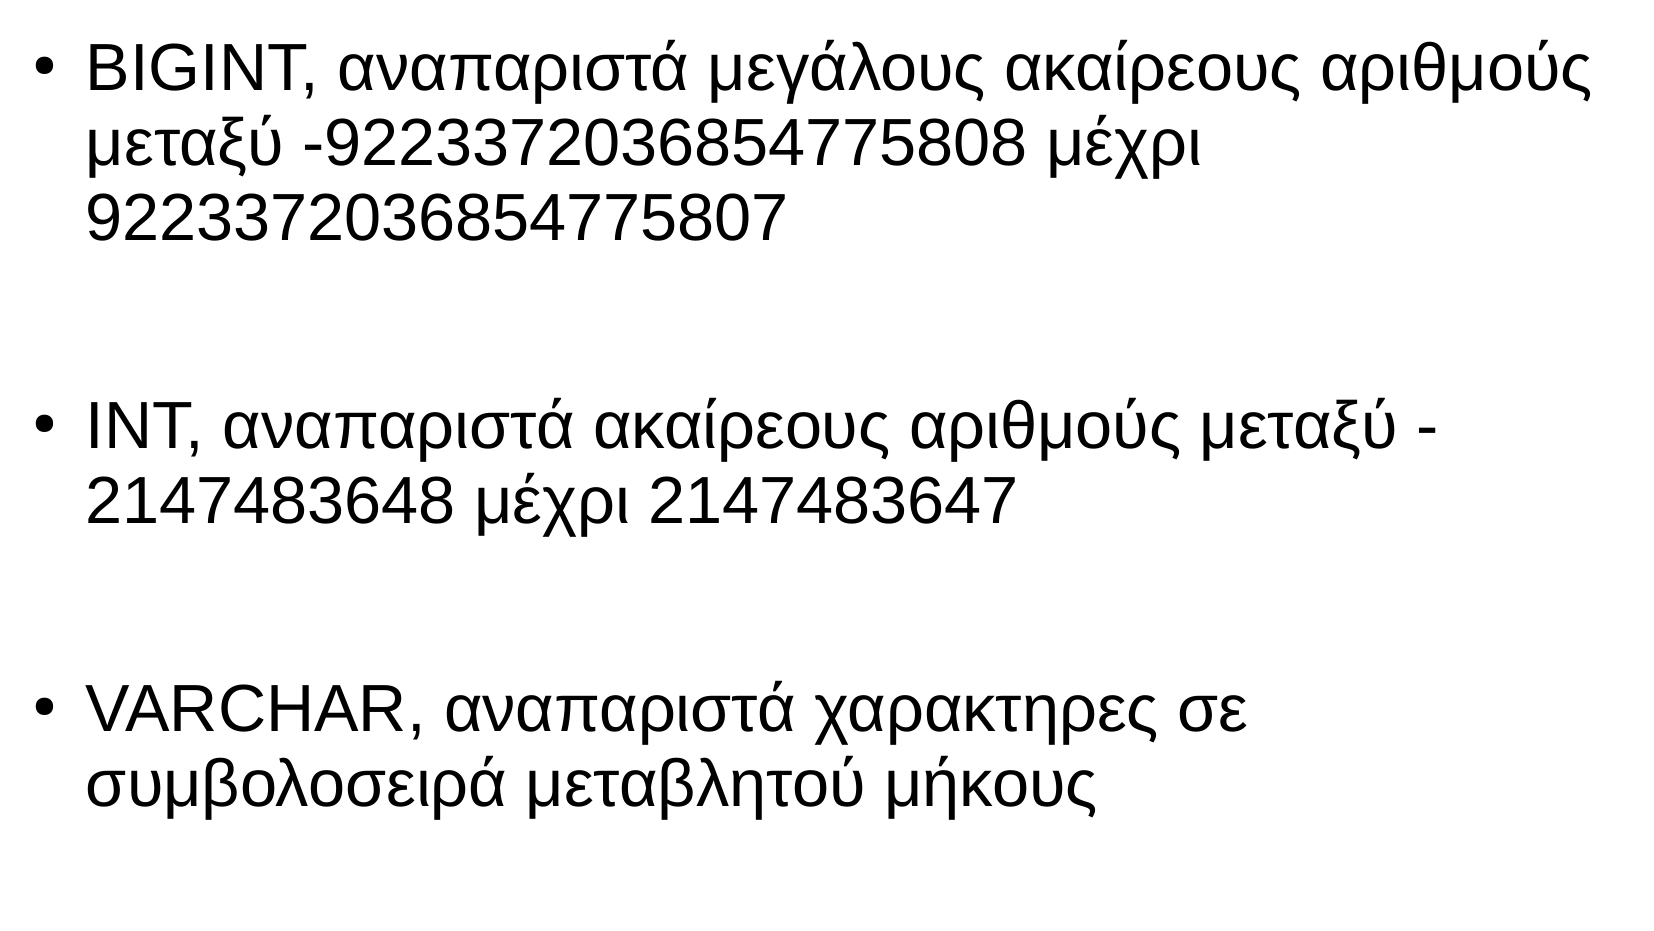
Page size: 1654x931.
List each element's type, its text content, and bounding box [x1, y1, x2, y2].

list BIGINT, αναπαριστά μεγάλους ακαίρεους αριθμούς μεταξύ -9223372036854775808 μέχρι 9223372036854775807 INT, αναπαριστά ακαίρεους αριθμούς μεταξύ -2147483648 μέχρι 2147483647 VARCHAR, αναπαριστά χαρακτηρες σε συμβολοσειρά μεταβλητού μήκους [15, 30, 1654, 856]
